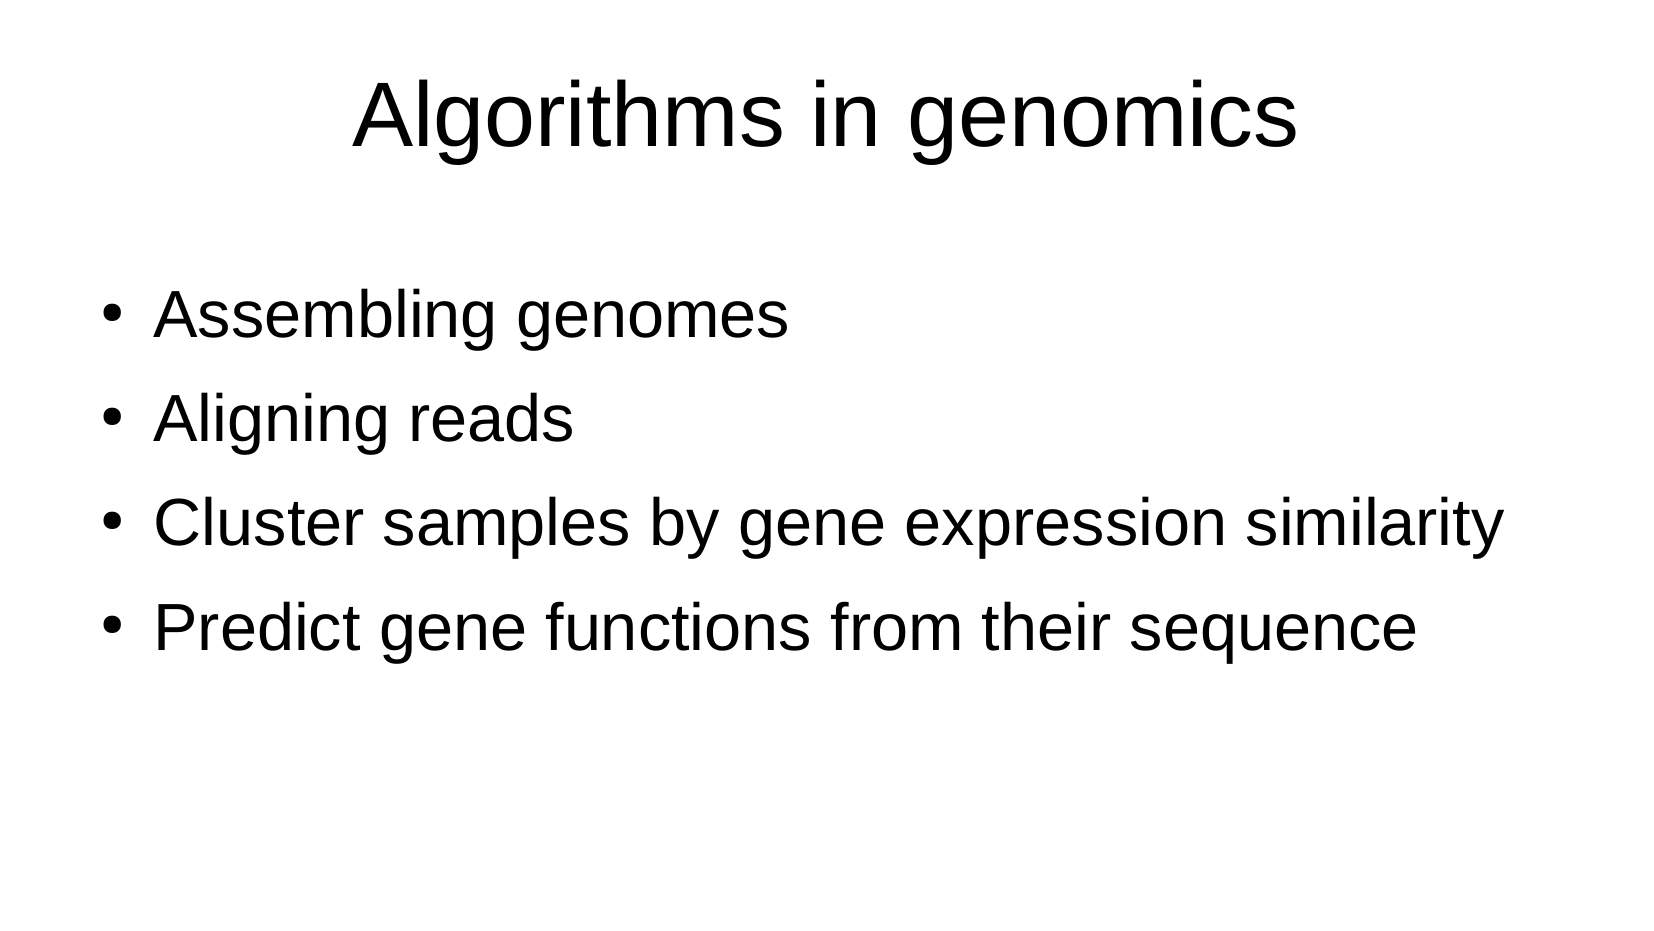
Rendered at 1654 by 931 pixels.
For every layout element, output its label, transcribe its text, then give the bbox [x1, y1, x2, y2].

list Assembling genomes Aligning reads Cluster samples by gene expression similarity Predict gene functions from their sequence [82, 276, 1571, 817]
title Algorithms in genomics [82, 37, 1571, 193]
